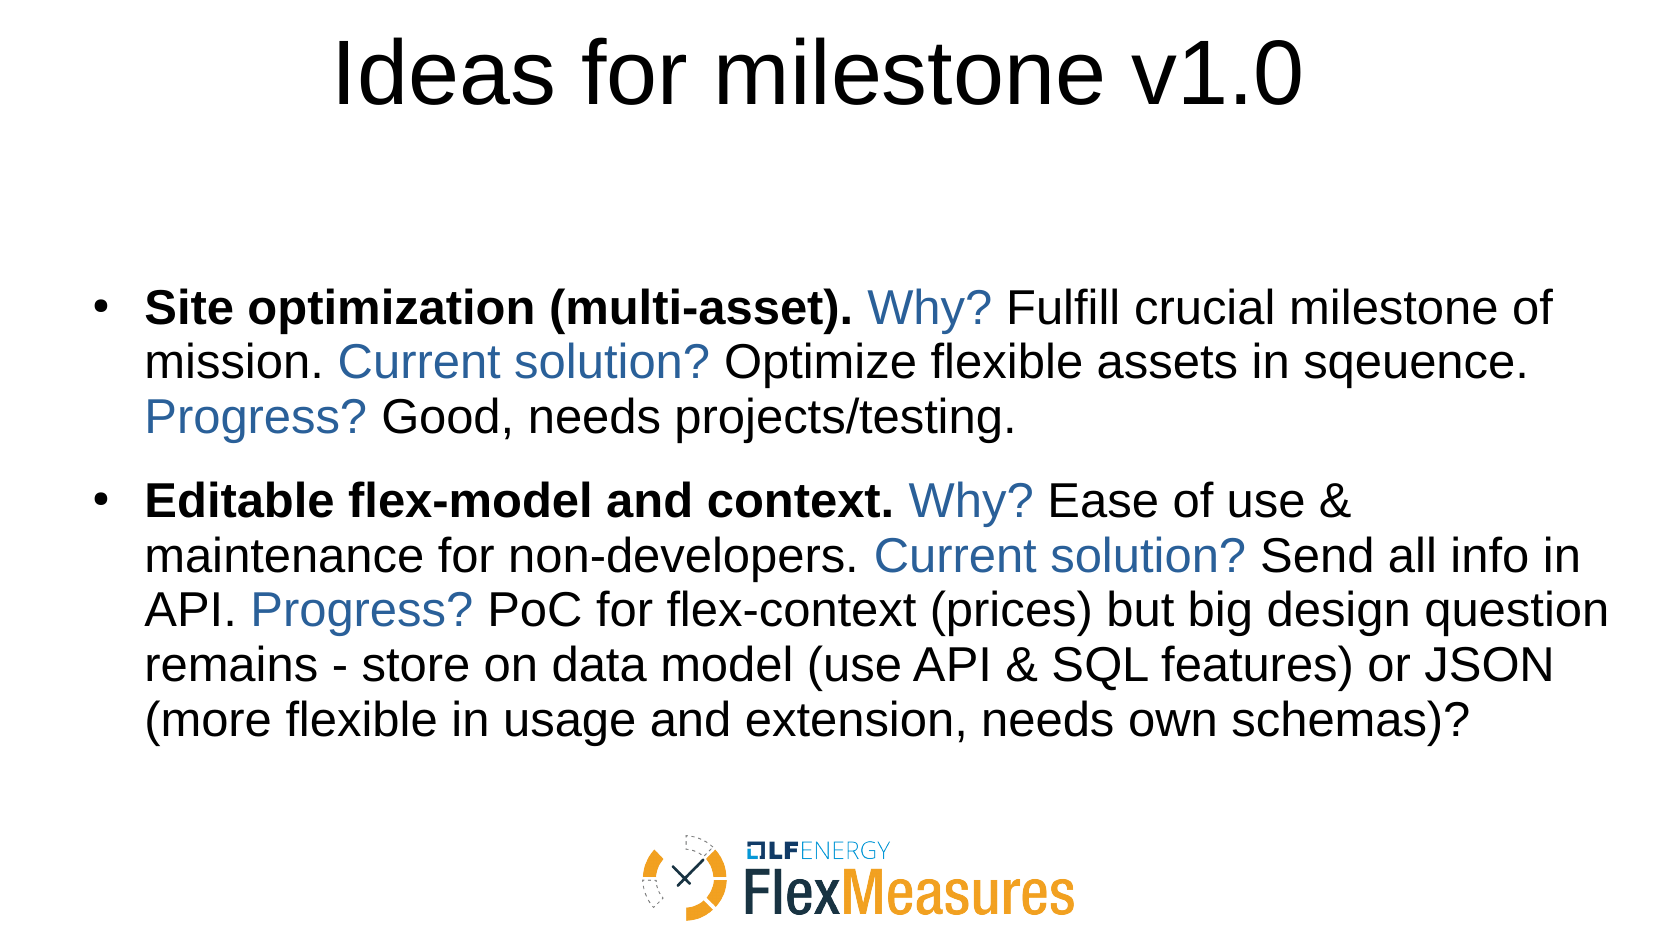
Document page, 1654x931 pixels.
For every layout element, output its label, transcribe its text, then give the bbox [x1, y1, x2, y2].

picture [642, 835, 1074, 921]
list Site optimization (multi-asset). Why? Fulfill crucial milestone of mission. Current solution? Optimize flexible assets in sqeuence. Progress? Good, needs projects/testing. Editable flex-model and context. Why? Ease of use & maintenance for non-developers. Current solution? Send all info in API. Progress? PoC for flex-context (prices) but big design question remains - store on data model (use API & SQL features) or JSON (more flexible in usage and extension, needs own schemas)? [75, 112, 1613, 788]
title Ideas for milestone v1.0 [75, 0, 1564, 112]
